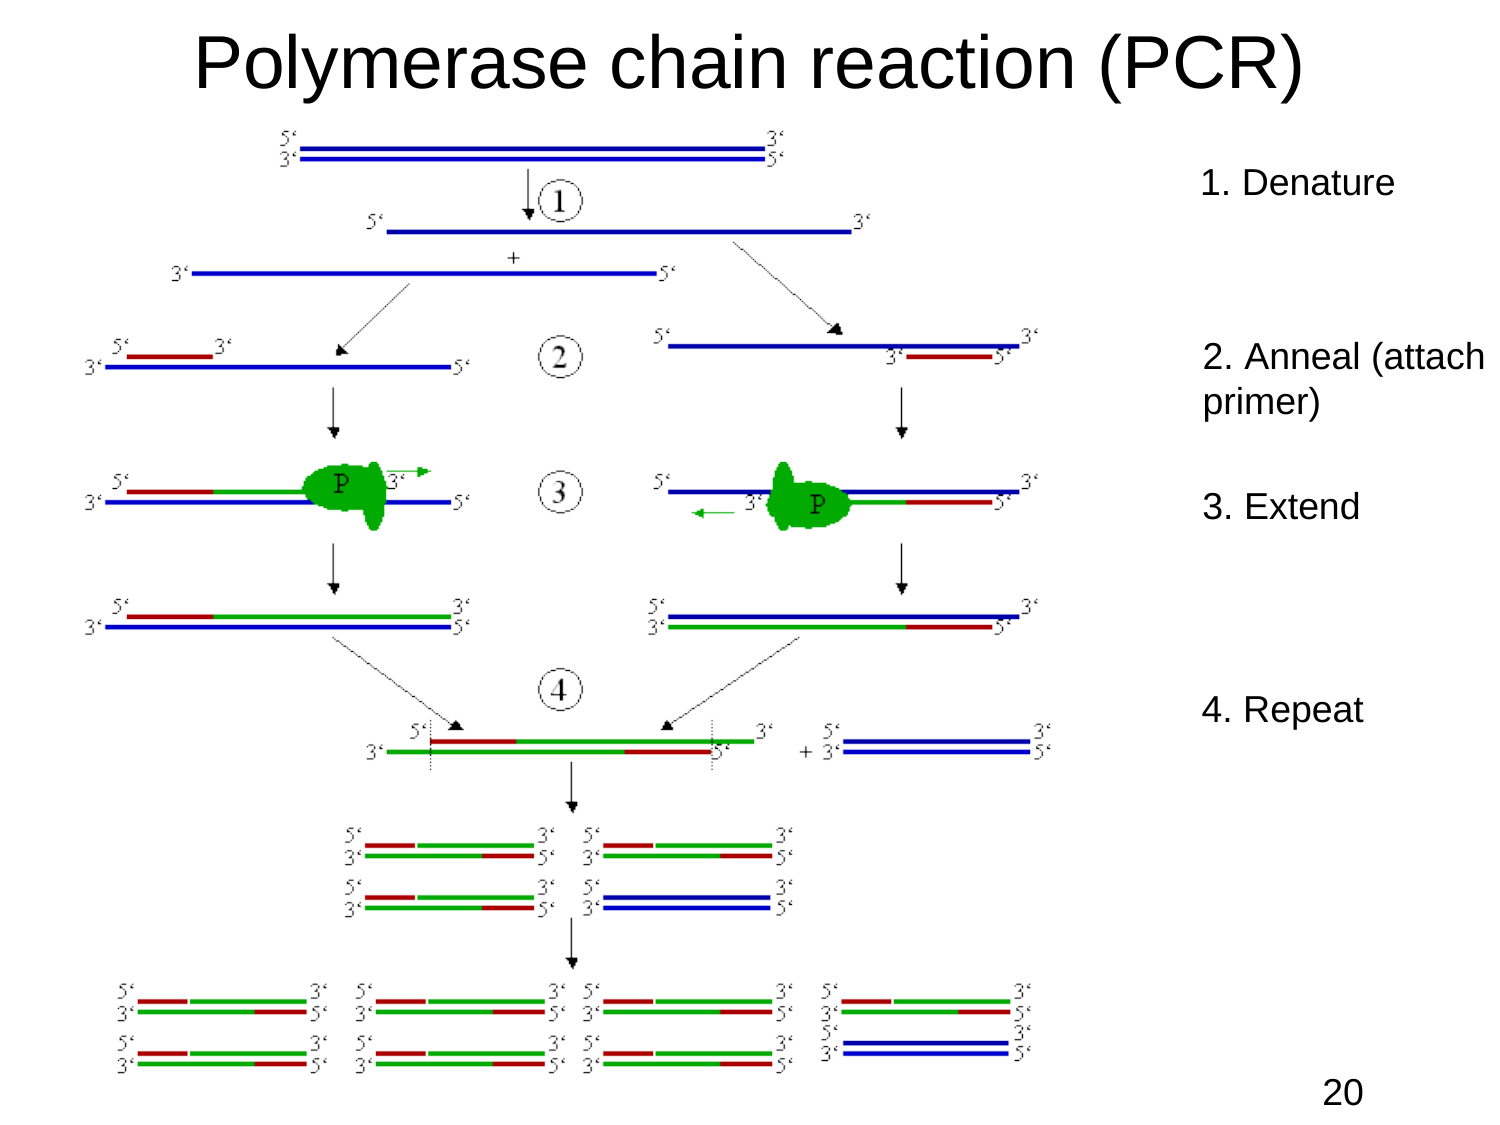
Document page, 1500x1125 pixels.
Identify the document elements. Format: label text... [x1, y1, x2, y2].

text_box 1. Denature [1185, 149, 1411, 211]
picture [62, 124, 1058, 1086]
text_box 4. Repeat [1186, 677, 1379, 738]
text_box 3. Extend [1187, 474, 1376, 536]
text_box 2. Anneal (attach primer) [1187, 324, 1500, 431]
title Polymerase chain reaction (PCR) [0, 12, 1500, 113]
